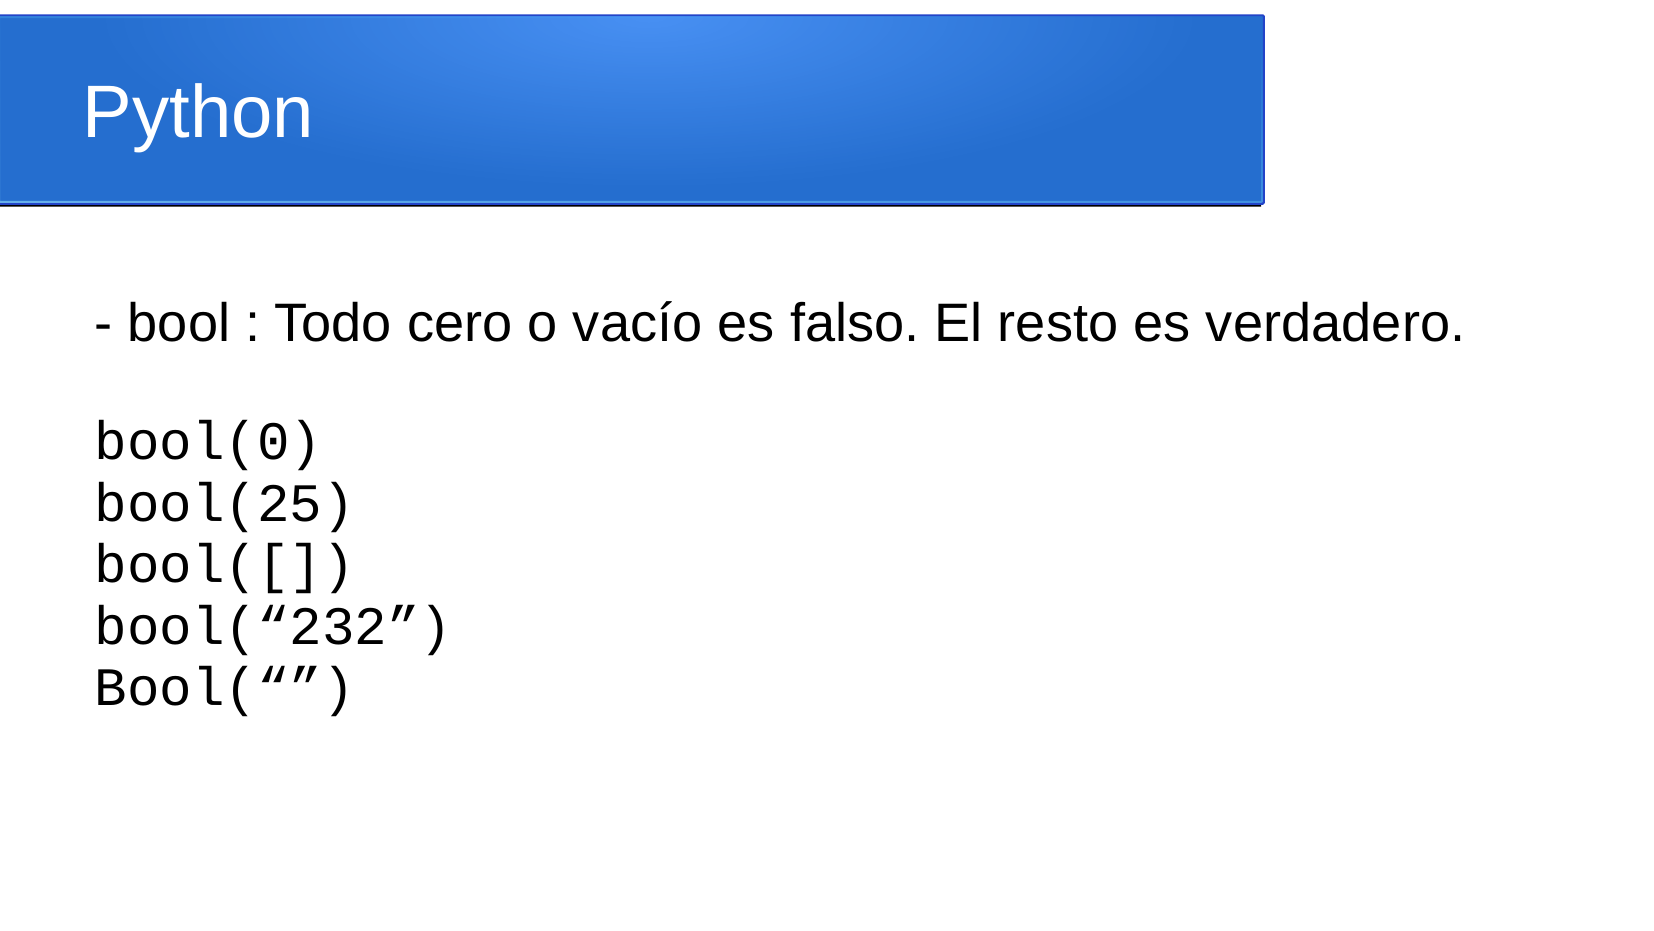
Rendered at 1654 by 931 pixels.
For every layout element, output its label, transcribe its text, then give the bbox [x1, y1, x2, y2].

subtitle - bool : Todo cero o vacío es falso. El resto es verdadero. bool(0) bool(25) bool([]) bool(“232”) Bool(“”) [94, 268, 1583, 808]
title Python [82, 35, 1235, 189]
